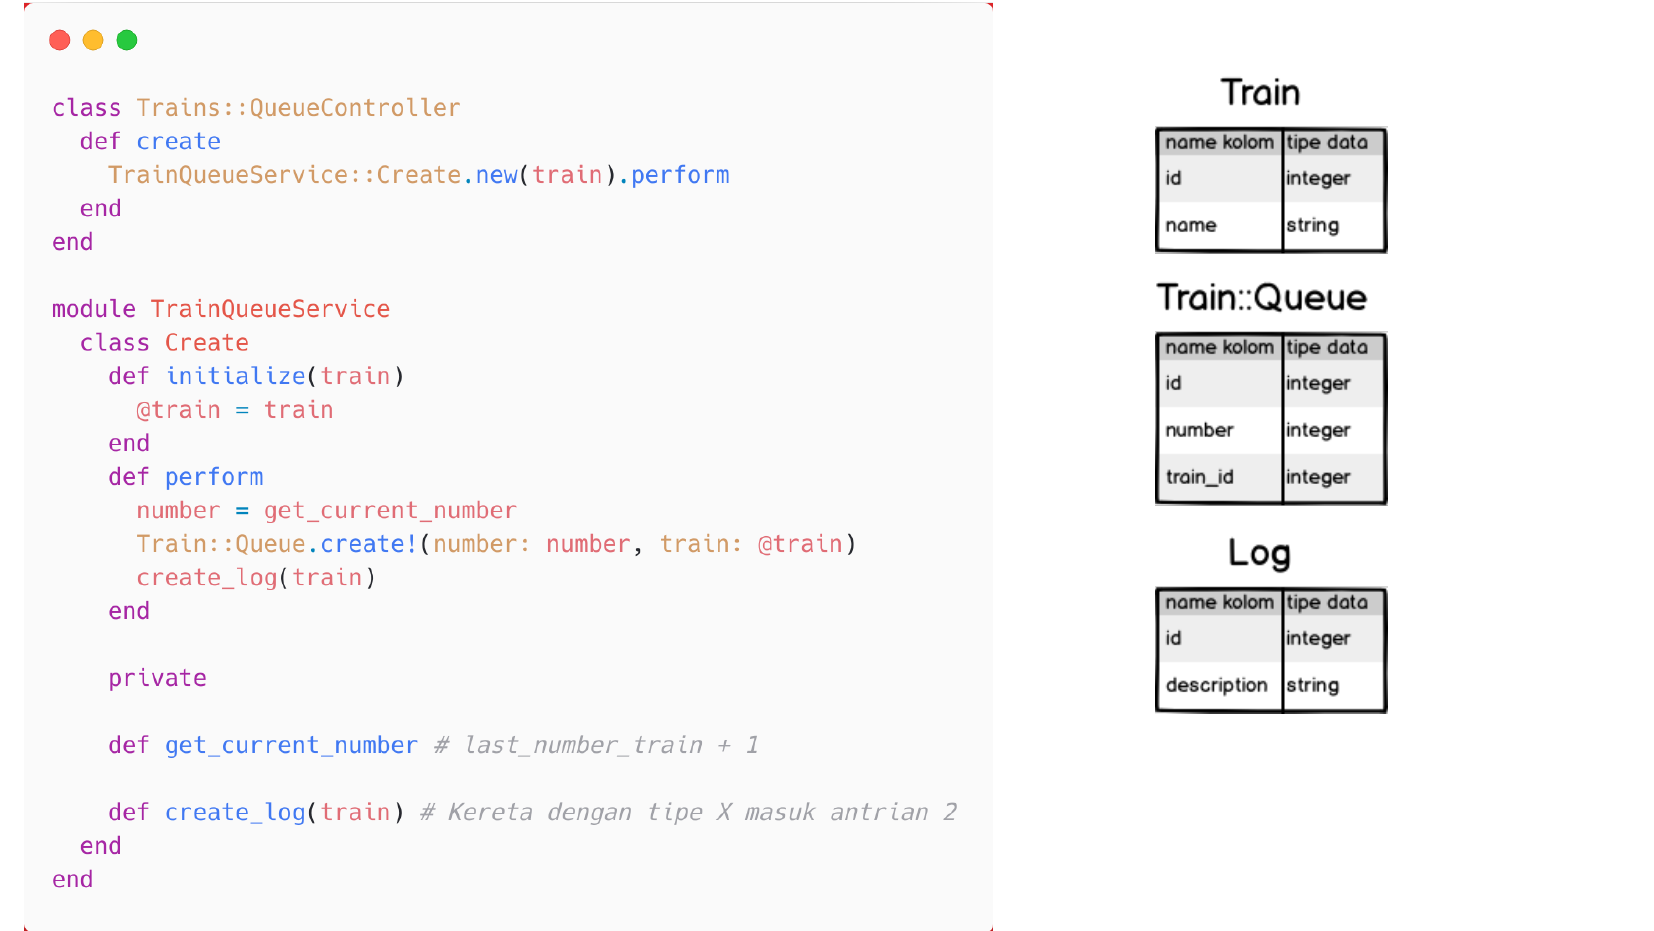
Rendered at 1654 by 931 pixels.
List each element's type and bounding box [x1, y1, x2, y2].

picture [1155, 74, 1388, 714]
picture [24, 2, 993, 931]
